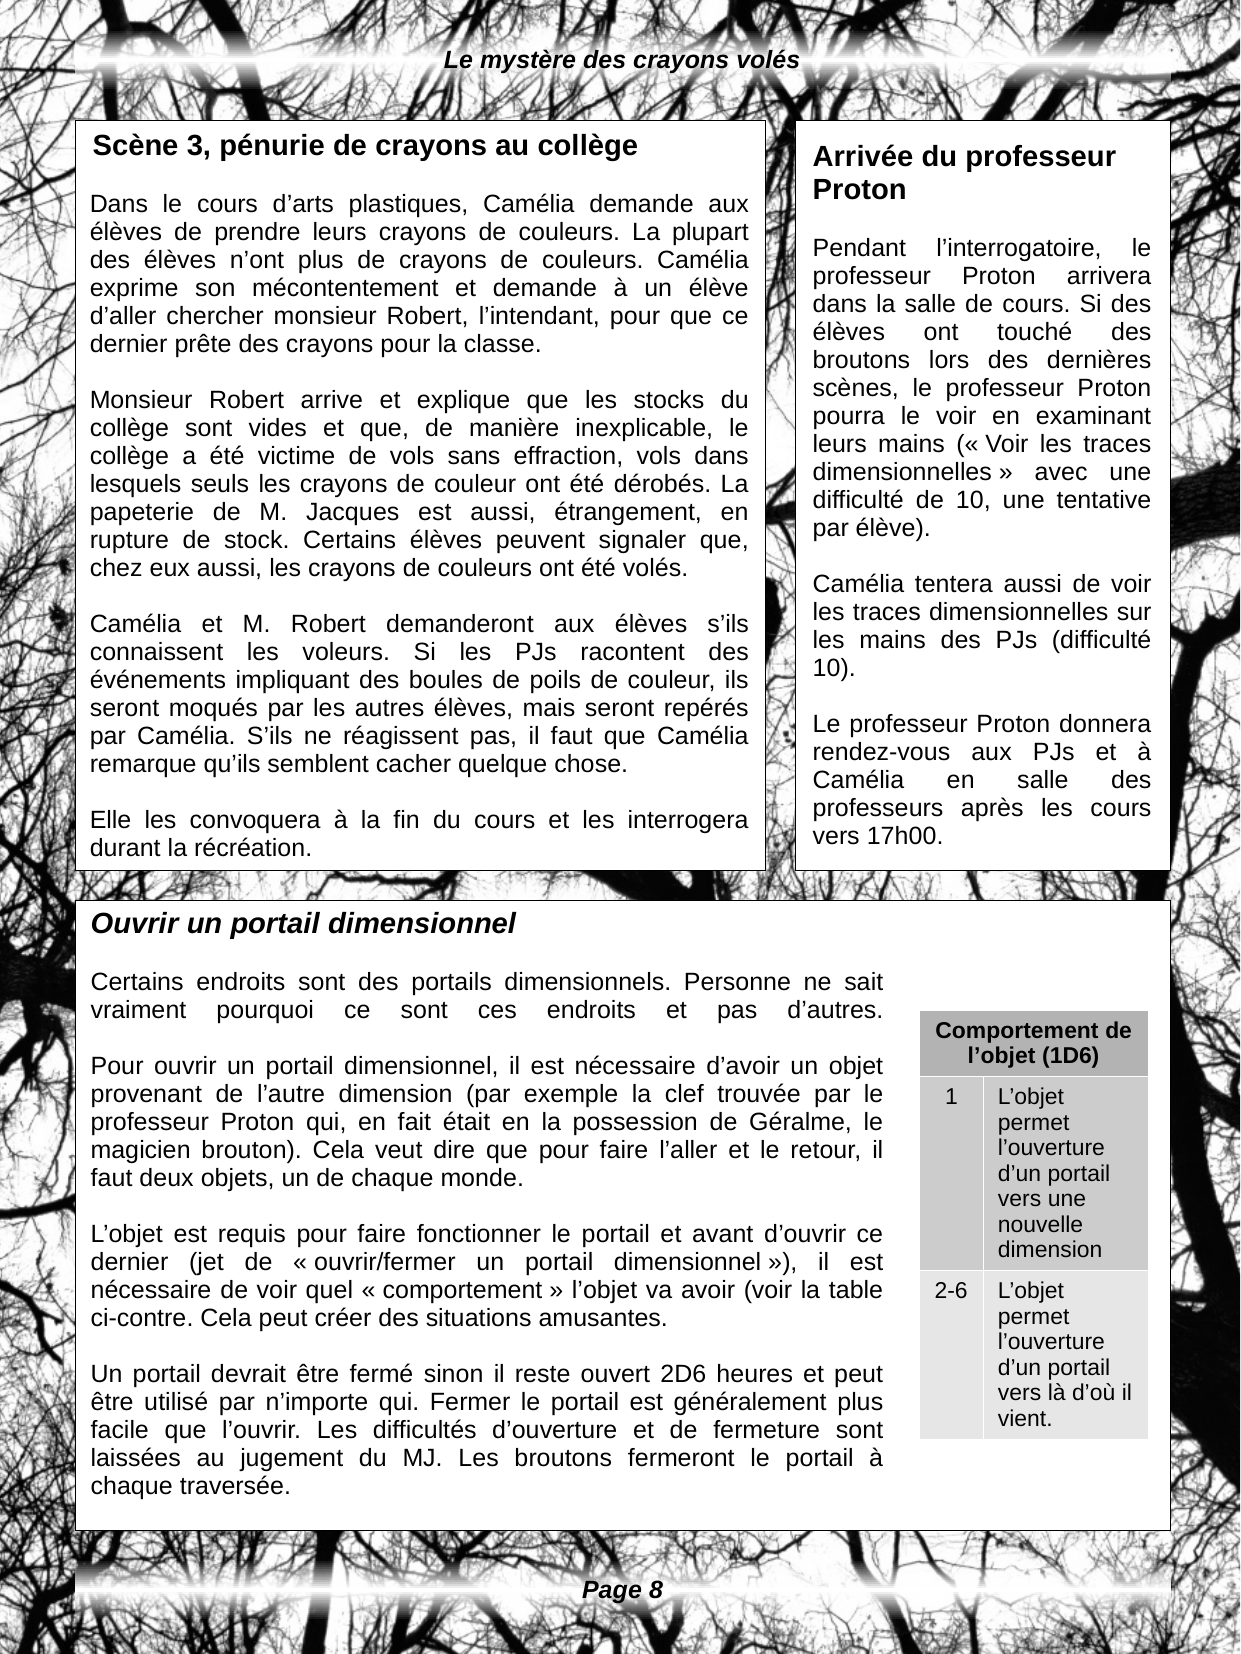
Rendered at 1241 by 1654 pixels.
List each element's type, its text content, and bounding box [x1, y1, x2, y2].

text_box Le mystère des crayons volés [75, 30, 1171, 91]
table_cell L’objet permet l’ouverture d’un portail vers une nouvelle dimension [984, 1077, 1148, 1270]
text_box Arrivée du professeur Proton Pendant l’interrogatoire, le professeur Proton arrivera dans la salle de cours. Si des élèves ont touché des broutons lors des dernières scènes, le professeur Proton pourra le voir en examinant leurs mains (« Voir les traces dimensionnelles » avec une difficulté de 10, une tentative par élève). Camélia tentera aussi de voir les traces dimensionnelles sur les mains des PJs (difficulté 10). Le professeur Proton donnera rendez-vous aux PJs et à Camélia en salle des professeurs après les cours vers 17h00. [795, 120, 1171, 871]
text_box Ouvrir un portail dimensionnel Certains endroits sont des portails dimensionnels. Personne ne sait vraiment pourquoi ce sont ces endroits et pas d’autres. Pour ouvrir un portail dimensionnel, il est nécessaire d’avoir un objet provenant de l’autre dimension (par exemple la clef trouvée par le professeur Proton qui, en fait était en la possession de Géralme, le magicien brouton). Cela veut dire que pour faire l’aller et le retour, il faut deux objets, un de chaque monde. L’objet est requis pour faire fonctionner le portail et avant d’ouvrir ce dernier (jet de « ouvrir/fermer un portail dimensionnel »), il est nécessaire de voir quel « comportement » l’objet va avoir (voir la table ci-contre. Cela peut créer des situations amusantes. Un portail devrait être fermé sinon il reste ouvert 2D6 heures et peut être utilisé par n’importe qui. Fermer le portail est généralement plus facile que l’ouvrir. Les difficultés d’ouverture et de fermeture sont laissées au jugement du MJ. Les broutons fermeront le portail à chaque traversée. [75, 900, 1171, 1531]
text_box Scène 3, pénurie de crayons au collège Dans le cours d’arts plastiques, Camélia demande aux élèves de prendre leurs crayons de couleurs. La plupart des élèves n’ont plus de crayons de couleurs. Camélia exprime son mécontentement et demande à un élève d’aller chercher monsieur Robert, l’intendant, pour que ce dernier prête des crayons pour la classe. Monsieur Robert arrive et explique que les stocks du collège sont vides et que, de manière inexplicable, le collège a été victime de vols sans effraction, vols dans lesquels seuls les crayons de couleur ont été dérobés. La papeterie de M. Jacques est aussi, étrangement, en rupture de stock. Certains élèves peuvent signaler que, chez eux aussi, les crayons de couleurs ont été volés. Camélia et M. Robert demanderont aux élèves s’ils connaissent les voleurs. Si les PJs racontent des événements impliquant des boules de poils de couleur, ils seront moqués par les autres élèves, mais seront repérés par Camélia. S’ils ne réagissent pas, il faut que Camélia remarque qu’ils semblent cacher quelque chose. Elle les convoquera à la fin du cours et les interrogera durant la récréation. [75, 120, 766, 871]
table_cell L’objet permet l’ouverture d’un portail vers là d’où il vient. [984, 1271, 1148, 1439]
text_box Page 8 [75, 1560, 1171, 1621]
picture [0, 0, 1241, 1654]
table_cell 1 [920, 1077, 983, 1270]
table_cell 2-6 [920, 1271, 983, 1439]
table_header Comportement de l’objet (1D6) [920, 1011, 1148, 1076]
